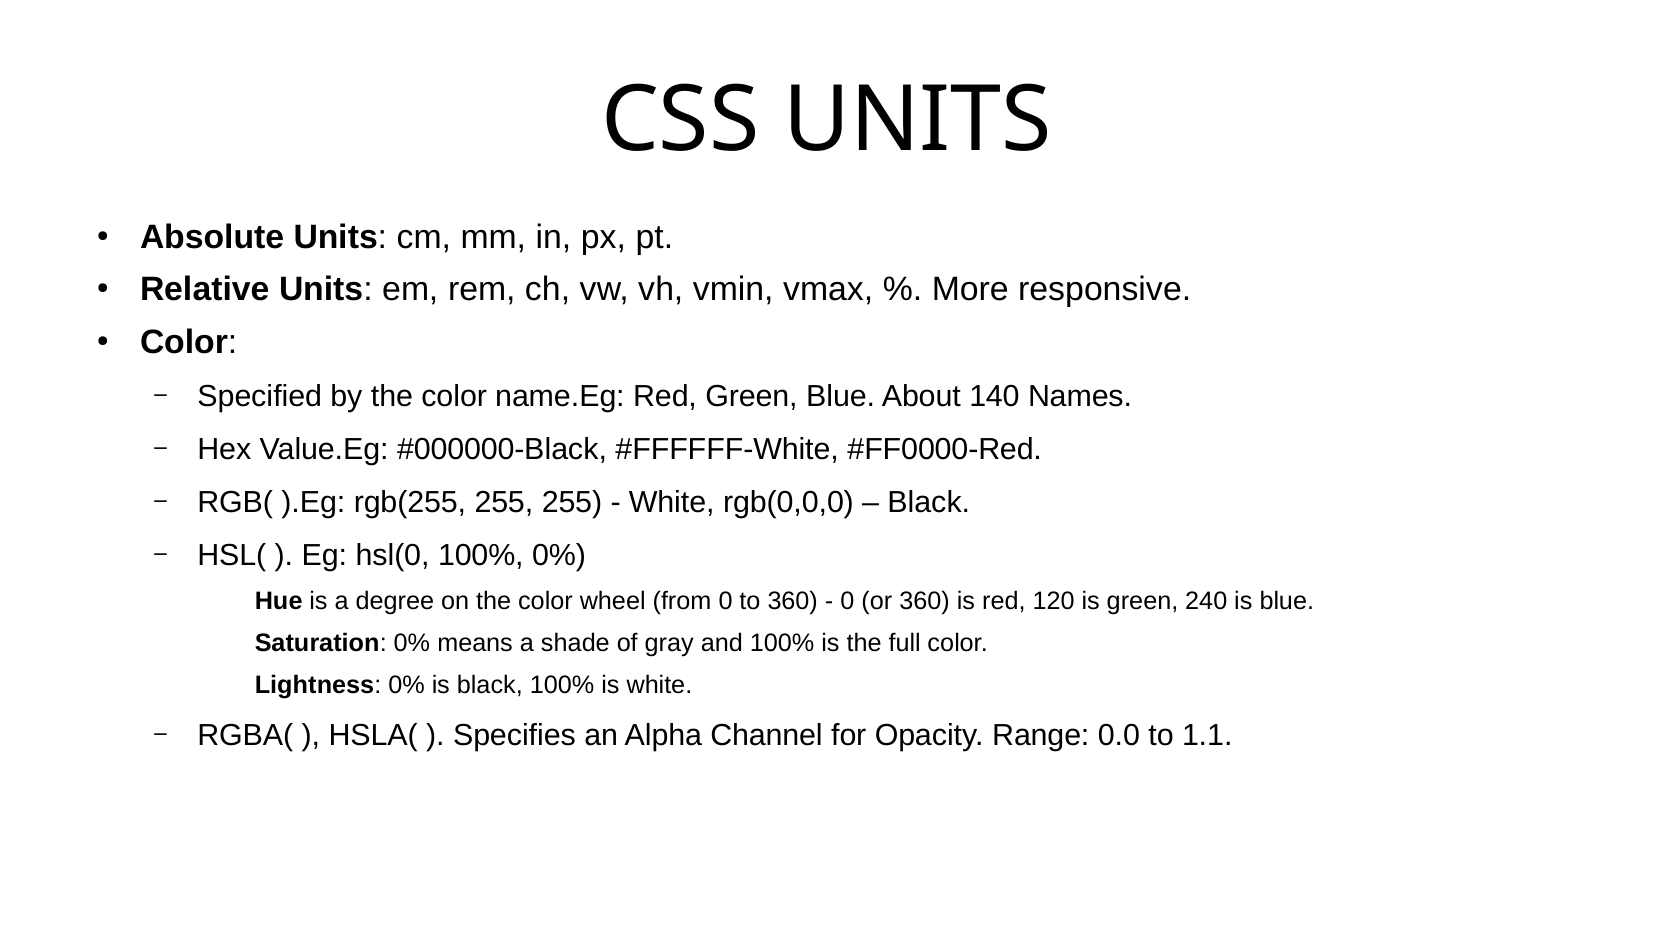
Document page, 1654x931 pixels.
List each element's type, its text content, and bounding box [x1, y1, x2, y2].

title CSS UNITS [82, 37, 1571, 193]
list Absolute Units: cm, mm, in, px, pt. Relative Units: em, rem, ch, vw, vh, vmin, vmax, %. More responsive. Color: Specified by the color name.Eg: Red, Green, Blue. About 140 Names. Hex Value.Eg: #000000-Black, #FFFFFF-White, #FF0000-Red. RGB( ).Eg: rgb(255, 255, 255) - White, rgb(0,0,0) – Black. HSL( ). Eg: hsl(0, 100%, 0%) Hue is a degree on the color wheel (from 0 to 360) - 0 (or 360) is red, 120 is green, 240 is blue. Saturation: 0% means a shade of gray and 100% is the full color. Lightness: 0% is black, 100% is white. RGBA( ), HSLA( ). Specifies an Alpha Channel for Opacity. Range: 0.0 to 1.1. [82, 217, 1571, 757]
